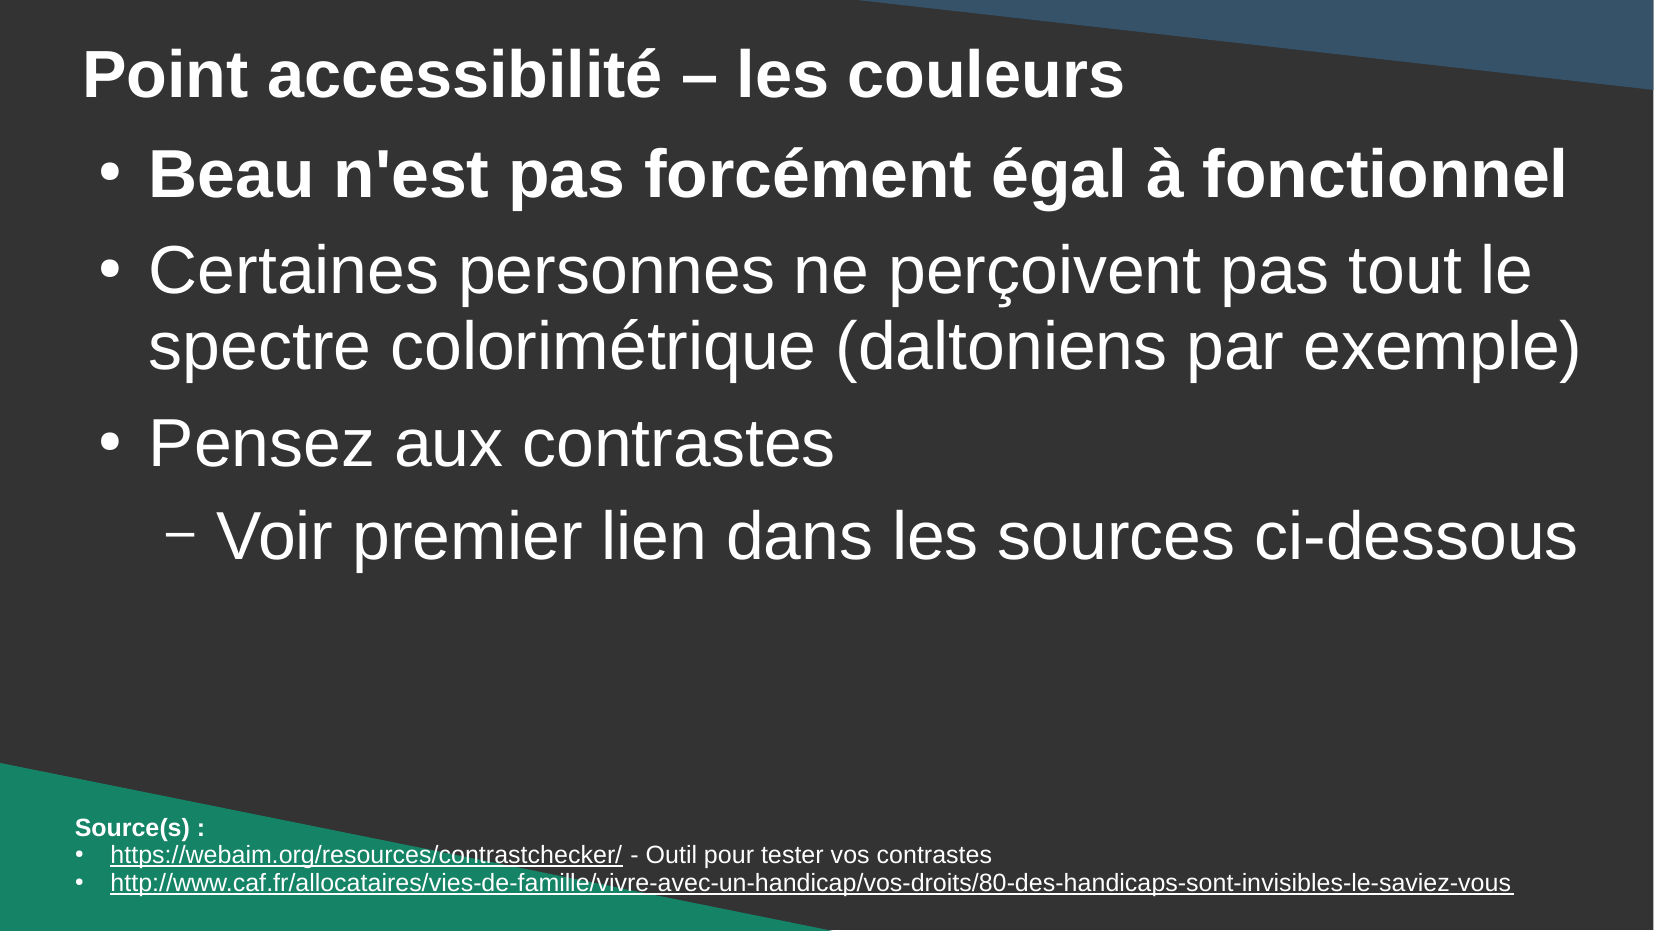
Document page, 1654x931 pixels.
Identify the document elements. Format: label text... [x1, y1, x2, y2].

text_box [0, 762, 209, 931]
text_box [857, 0, 1654, 90]
text_box Source(s) : https://webaim.org/resources/contrastchecker/ - Outil pour tester vos contrastes http://www.caf.fr/allocataires/vies-de-famille/vivre-avec-un-handicap/vos-droits/80-des-handicaps-sont-invisibles-le-saviez-vous [60, 805, 1546, 931]
title Point accessibilité – les couleurs [82, 37, 1571, 122]
list Beau n'est pas forcément égal à fonctionnel Certaines personnes ne perçoivent pas tout le spectre colorimétrique (daltoniens par exemple) Pensez aux contrastes Voir premier lien dans les sources ci-dessous [80, 135, 1605, 780]
